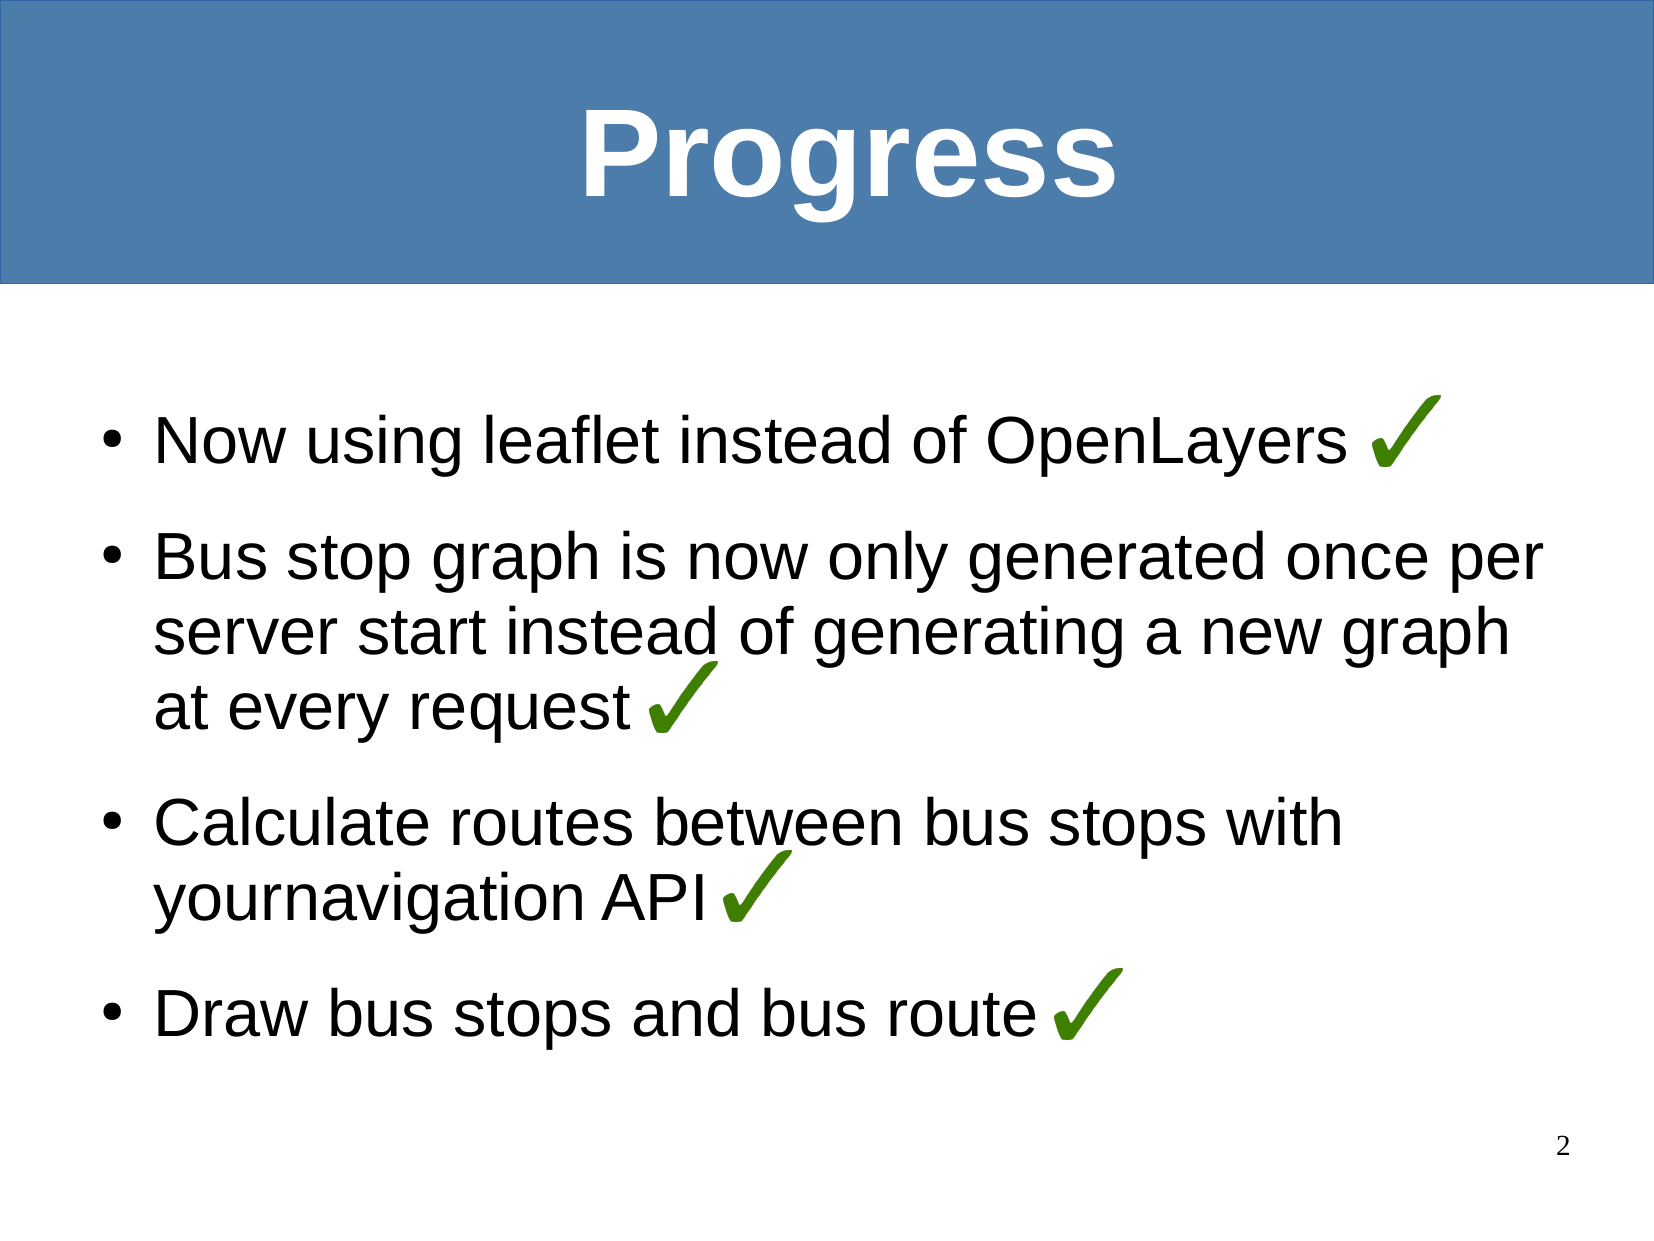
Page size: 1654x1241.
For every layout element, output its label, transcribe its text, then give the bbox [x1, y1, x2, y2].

picture [1054, 968, 1123, 1040]
text_box [0, 0, 1654, 284]
title Progress [82, 49, 1571, 257]
picture [723, 850, 792, 922]
picture [649, 661, 718, 733]
list Now using leaflet instead of OpenLayers Bus stop graph is now only generated once per server start instead of generating a new graph at every request Calculate routes between bus stops with yournavigation API Draw bus stops and bus route [82, 402, 1571, 1123]
picture [1372, 395, 1441, 467]
